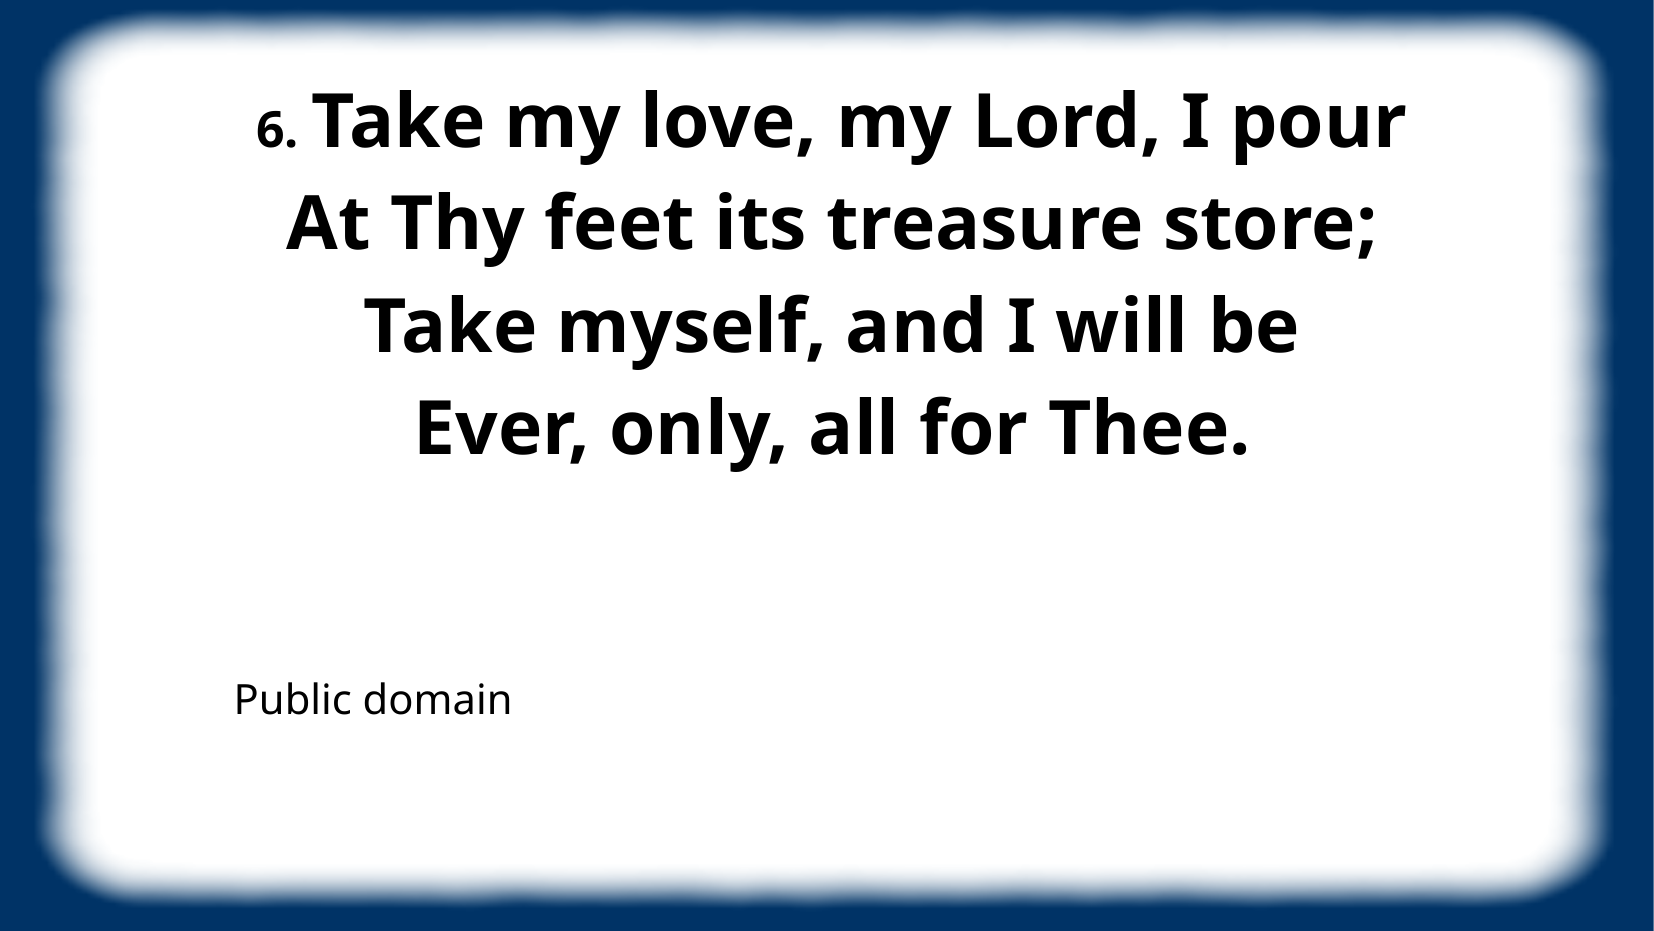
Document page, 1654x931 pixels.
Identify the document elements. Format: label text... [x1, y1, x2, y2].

text_box 6. Take my love, my Lord, I pour At Thy feet its treasure store; Take myself, and I will be Ever, only, all for Thee. Public domain [90, 60, 1576, 836]
picture [0, 0, 1654, 931]
